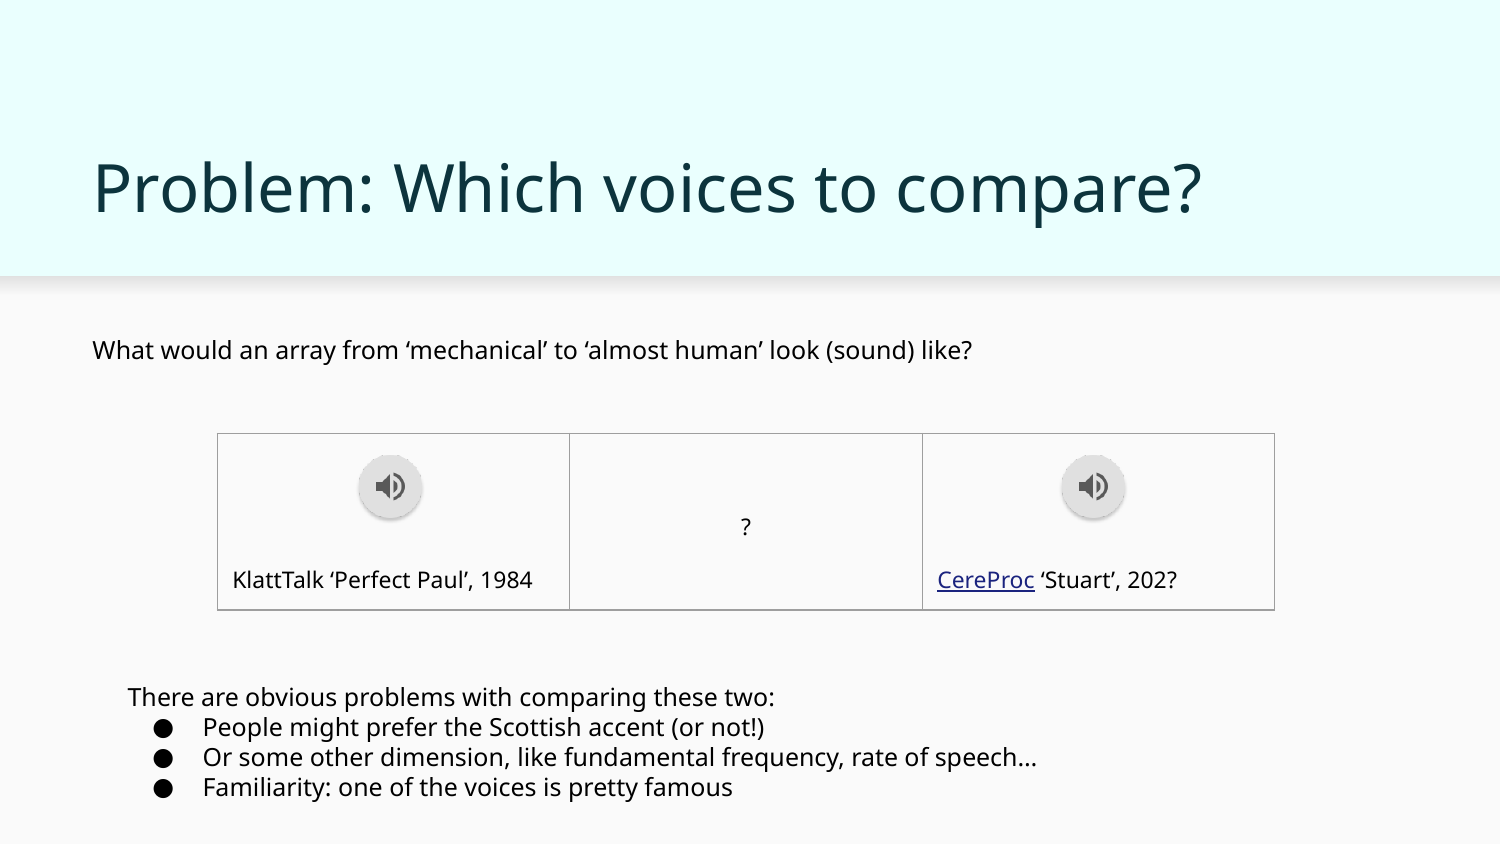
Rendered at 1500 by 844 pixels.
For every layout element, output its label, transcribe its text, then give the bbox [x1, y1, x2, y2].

text_box There are obvious problems with comparing these two: People might prefer the Scottish accent (or not!) Or some other dimension, like fundamental frequency, rate of speech… Familiarity: one of the voices is pretty famous [112, 666, 1427, 817]
title Problem: Which voices to compare? [77, 121, 1427, 248]
table_header ? [570, 434, 922, 609]
table_header CereProc ‘Stuart’, 202? [923, 434, 1274, 609]
table_header KlattTalk ‘Perfect Paul’, 1984 [218, 434, 569, 609]
picture [352, 448, 428, 524]
list What would an array from ‘mechanical’ to ‘almost human’ look (sound) like? [77, 314, 1411, 820]
picture [1055, 448, 1131, 524]
